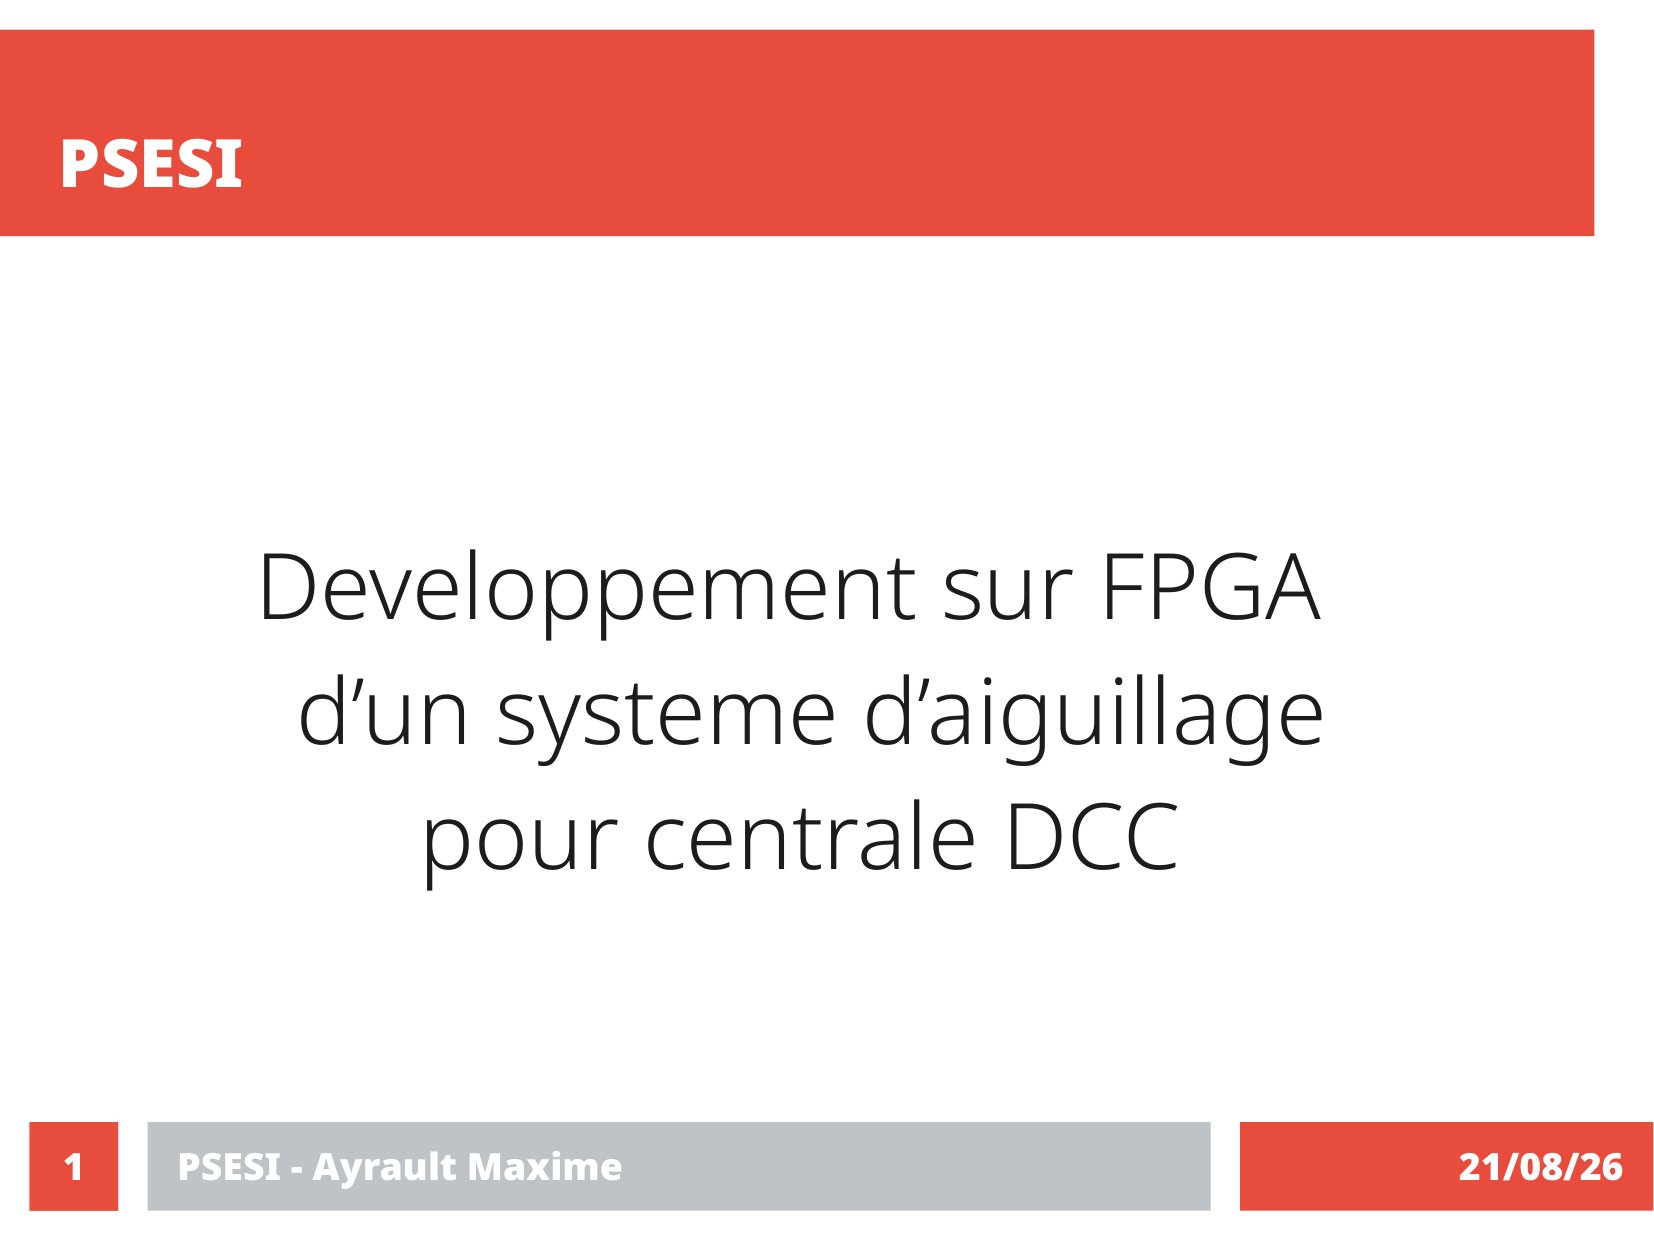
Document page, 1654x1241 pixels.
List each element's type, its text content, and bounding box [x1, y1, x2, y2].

title PSESI [59, 59, 1595, 207]
subtitle Developpement sur FPGA d’un systeme d’aiguillage pour centrale DCC [59, 324, 1565, 1093]
